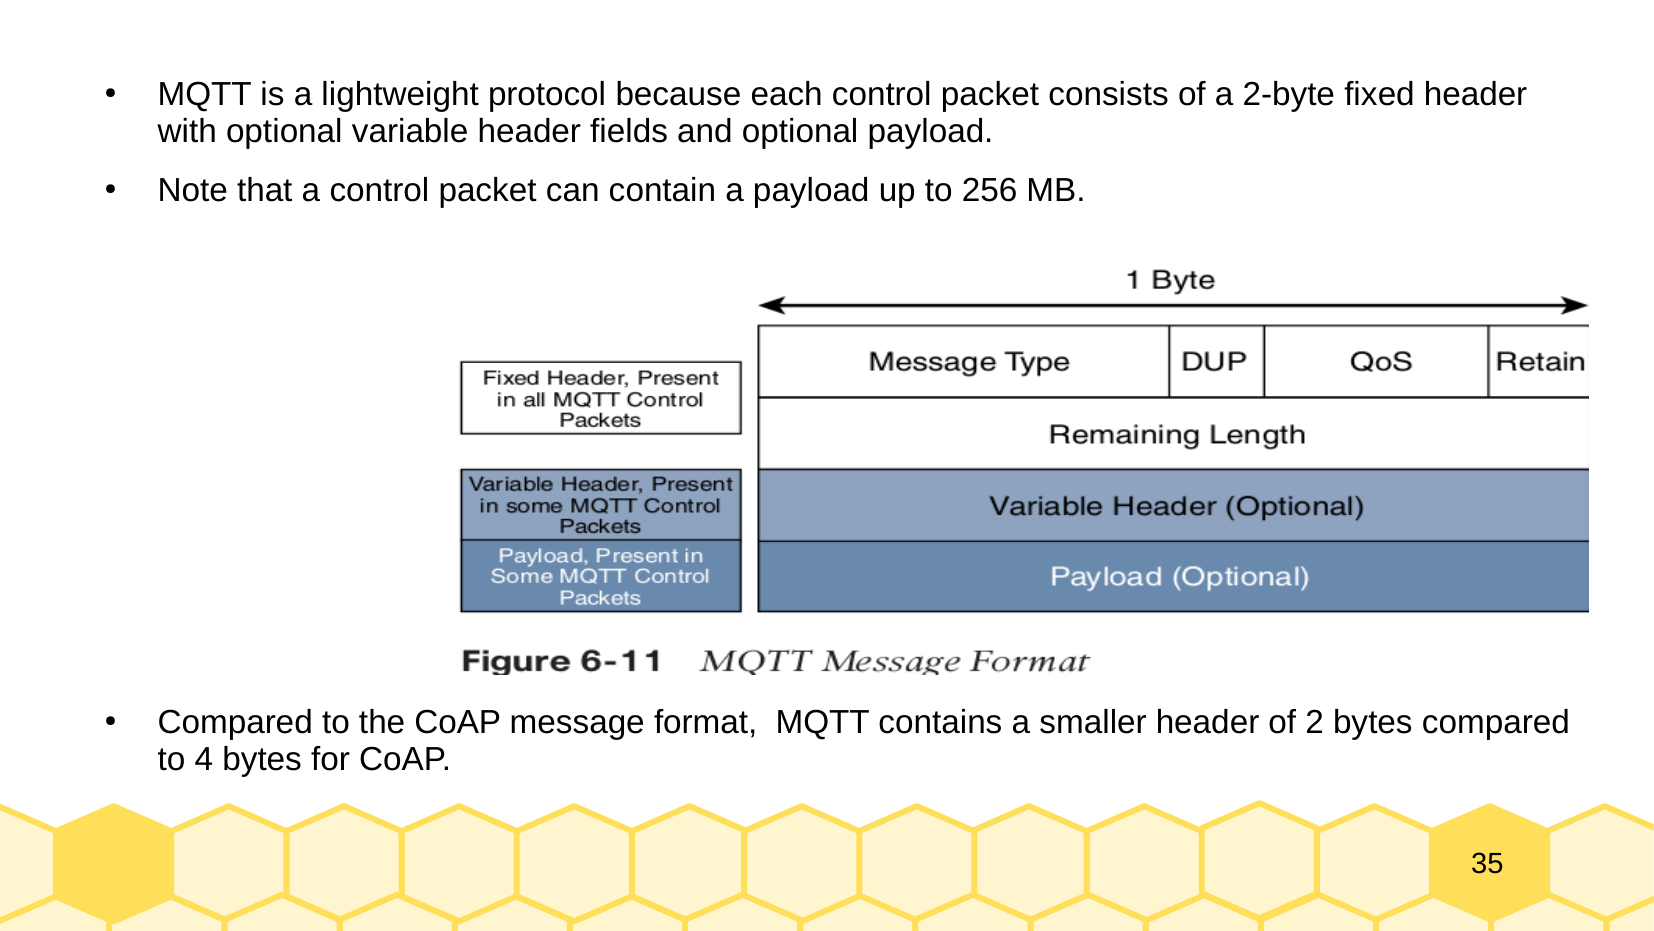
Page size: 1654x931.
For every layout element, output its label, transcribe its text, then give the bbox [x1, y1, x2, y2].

picture [450, 262, 1589, 676]
list MQTT is a lightweight protocol because each control packet consists of a 2-byte fixed header with optional variable header fields and optional payload. Note that a control packet can contain a payload up to 256 MB. Compared to the CoAP message format, MQTT contains a smaller header of 2 bytes compared to 4 bytes for CoAP. [86, 75, 1576, 802]
